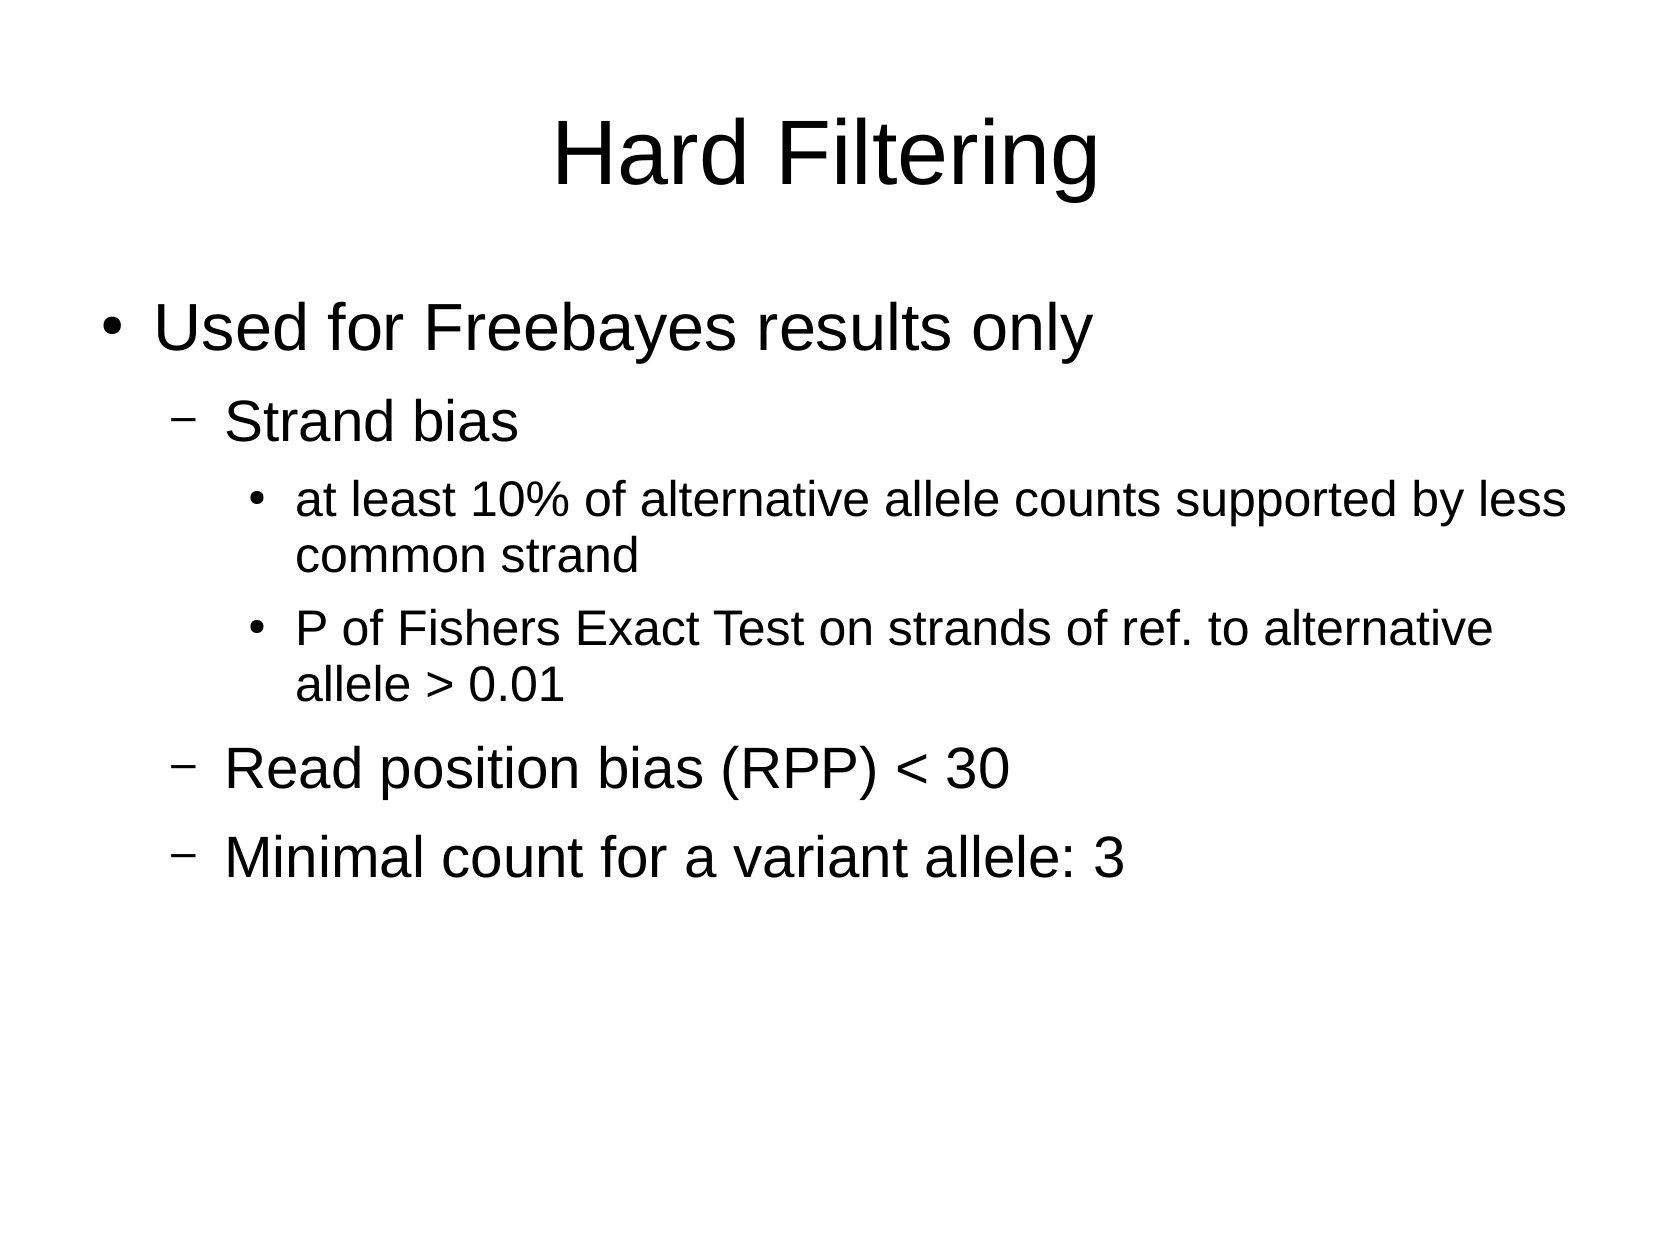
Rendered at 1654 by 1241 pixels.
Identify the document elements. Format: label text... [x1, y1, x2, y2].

title Hard Filtering [82, 49, 1571, 257]
list Used for Freebayes results only Strand bias at least 10% of alternative allele counts supported by less common strand P of Fishers Exact Test on strands of ref. to alternative allele > 0.01 Read position bias (RPP) < 30 Minimal count for a variant allele: 3 [82, 290, 1571, 1010]
